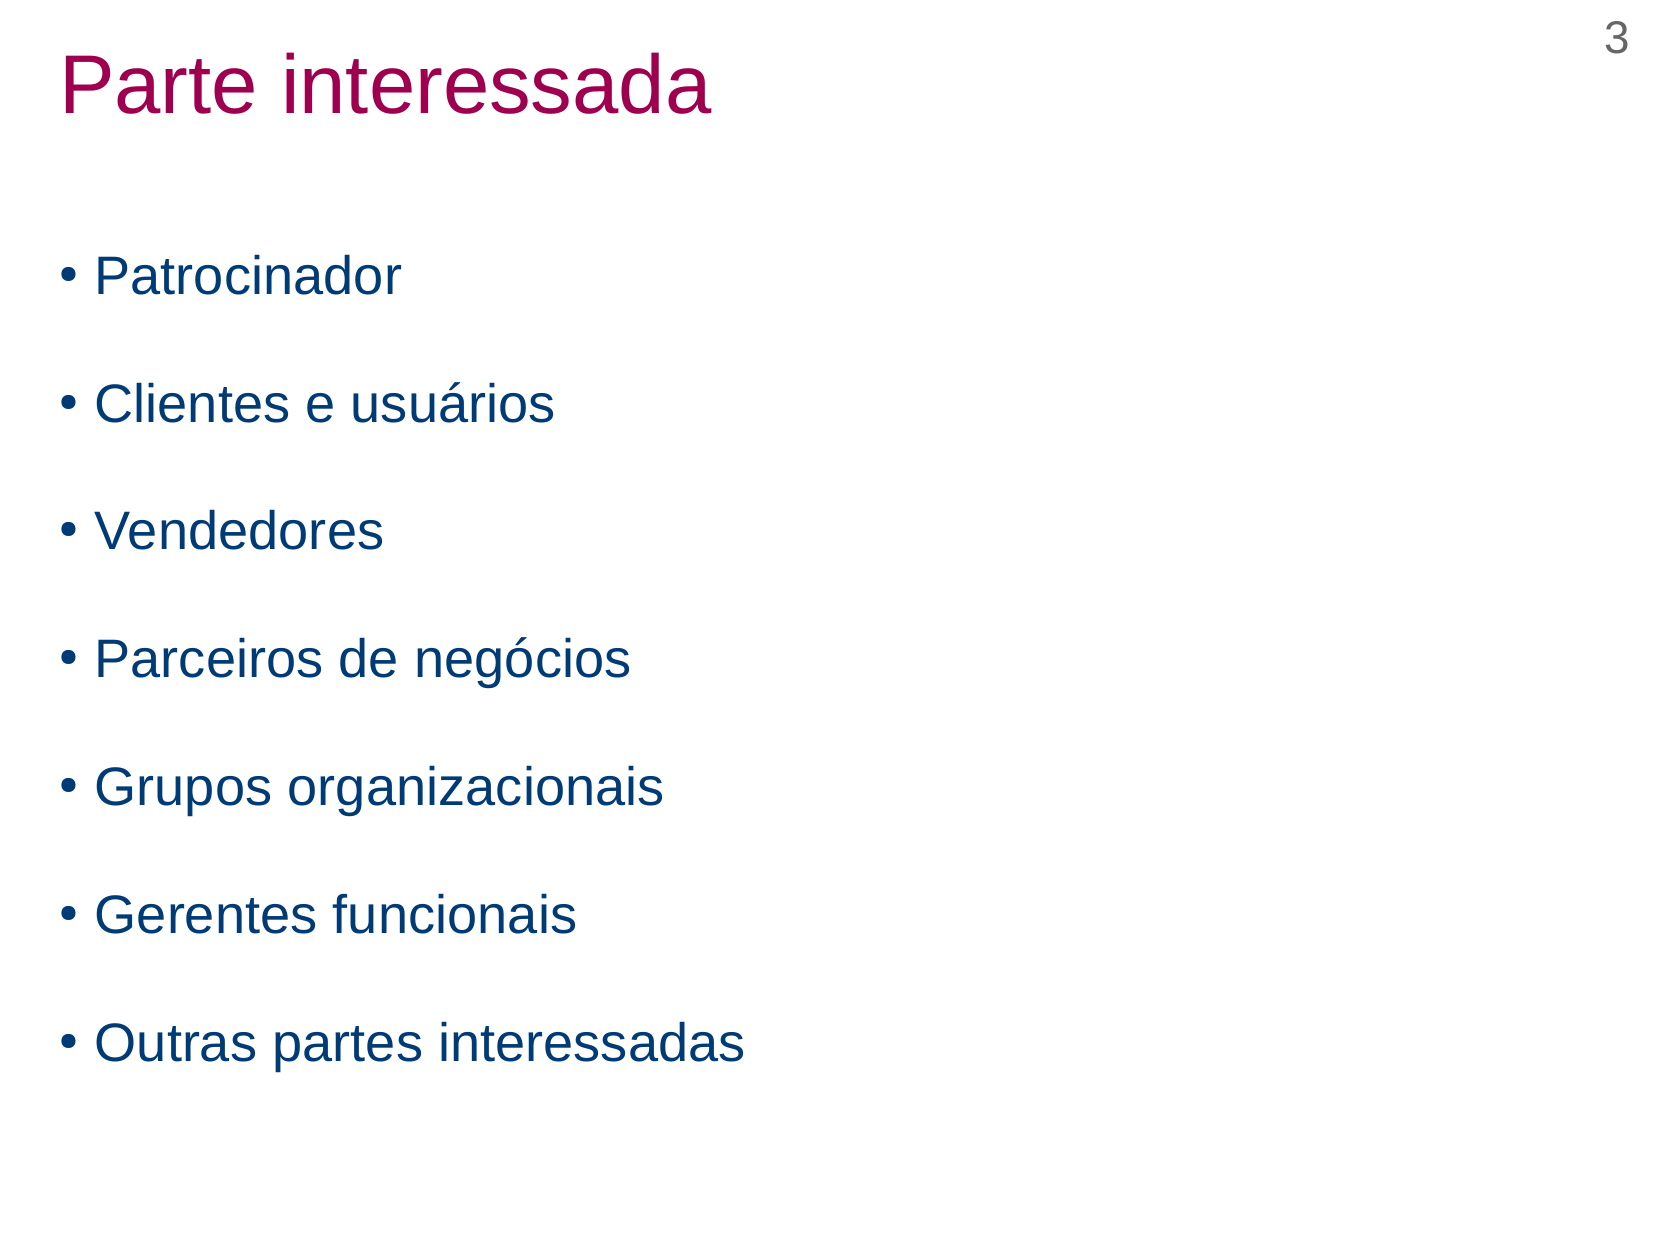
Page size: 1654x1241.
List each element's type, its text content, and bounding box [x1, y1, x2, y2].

list Patrocinador Clientes e usuários Vendedores Parceiros de negócios Grupos organizacionais Gerentes funcionais Outras partes interessadas [59, 236, 1595, 1211]
title Parte interessada [59, 29, 1595, 148]
